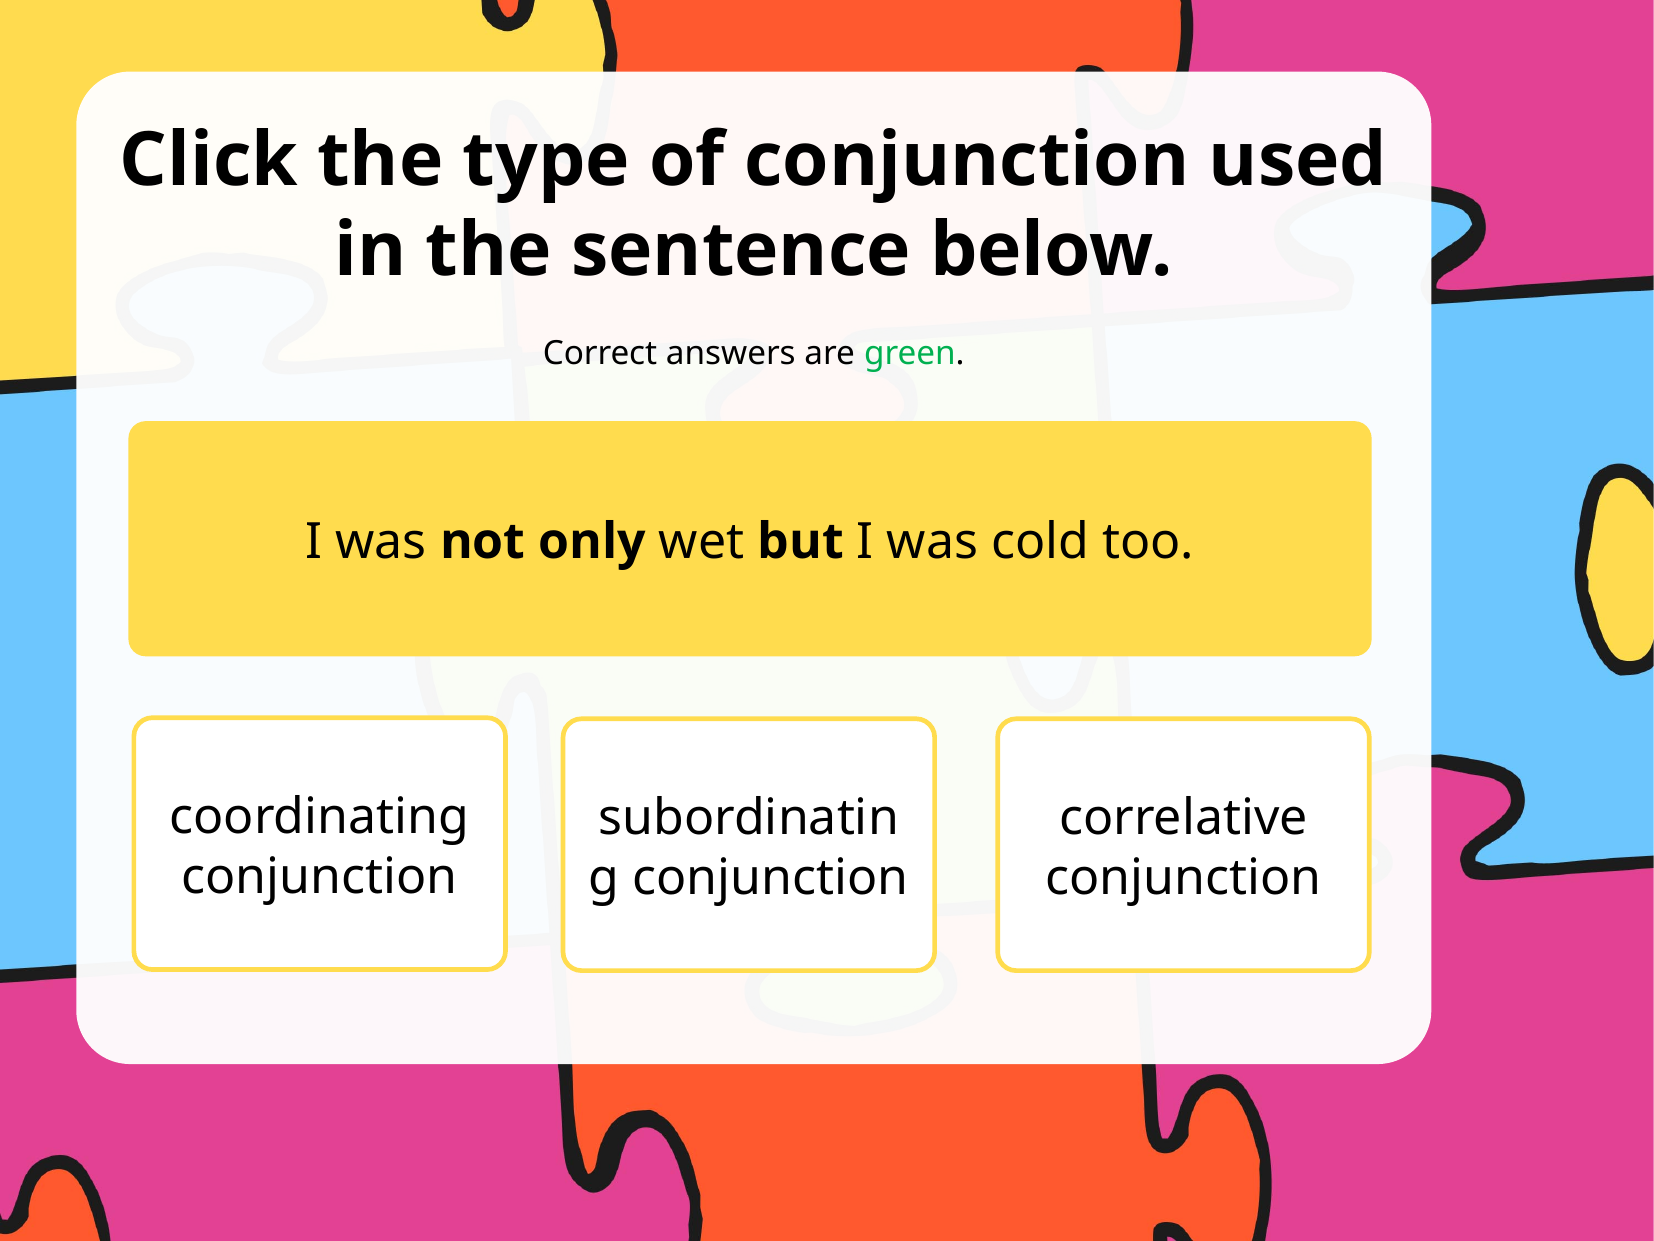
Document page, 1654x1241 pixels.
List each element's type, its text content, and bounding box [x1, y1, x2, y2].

text_box Click the type of conjunction used in the sentence below. Correct answers are green. [76, 71, 1432, 1065]
text_box correlative conjunction [997, 718, 1370, 971]
picture [0, 0, 1654, 1241]
text_box subordinating conjunction [563, 718, 935, 971]
text_box coordinating conjunction [133, 717, 506, 970]
text_box I was not only wet but I was cold too. [128, 421, 1372, 657]
